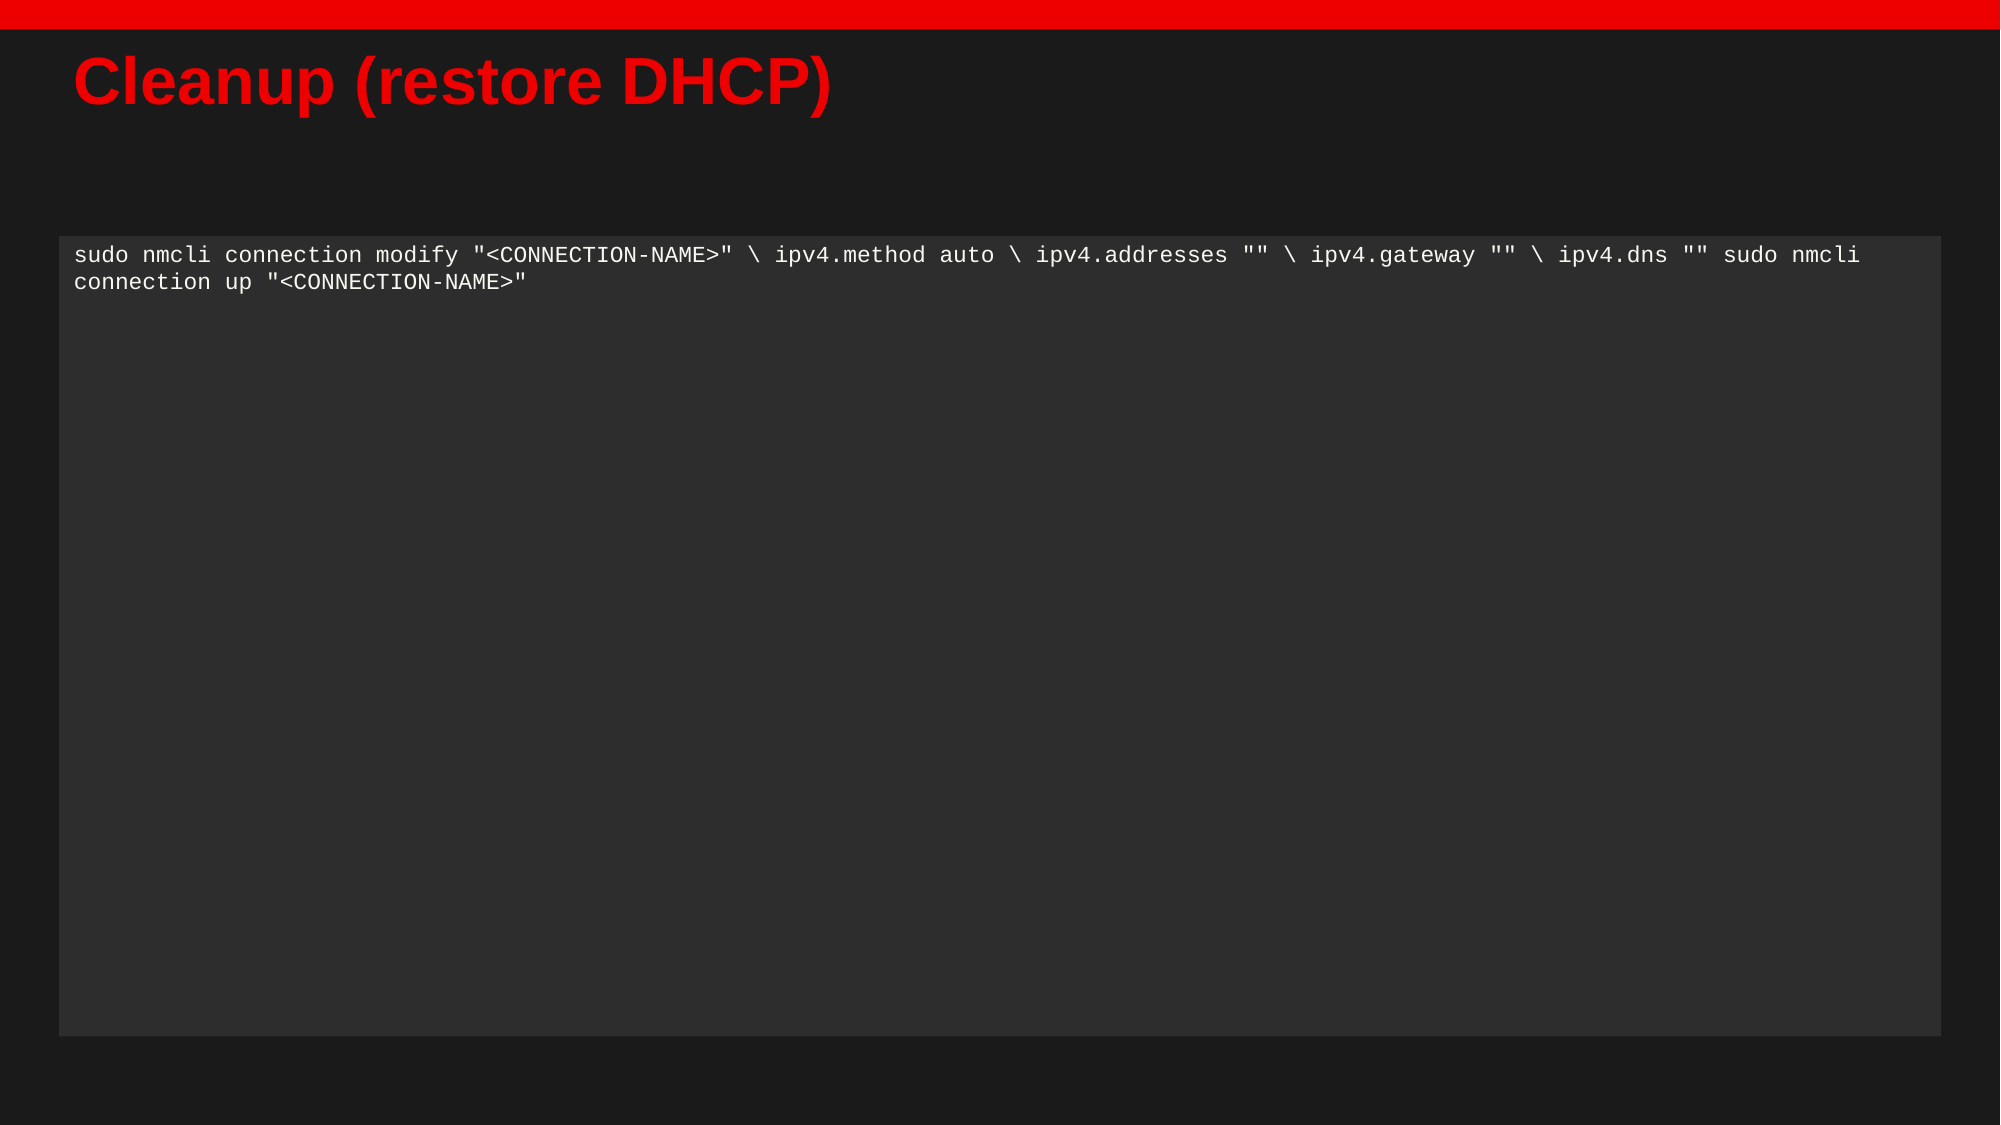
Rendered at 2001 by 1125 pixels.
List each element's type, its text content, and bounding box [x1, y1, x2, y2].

text_box sudo nmcli connection modify "<CONNECTION-NAME>" \ ipv4.method auto \ ipv4.addresses "" \ ipv4.gateway "" \ ipv4.dns "" sudo nmcli connection up "<CONNECTION-NAME>" [59, 236, 1942, 1037]
text_box Cleanup (restore DHCP) [59, 36, 1942, 208]
text_box [0, 0, 2001, 30]
